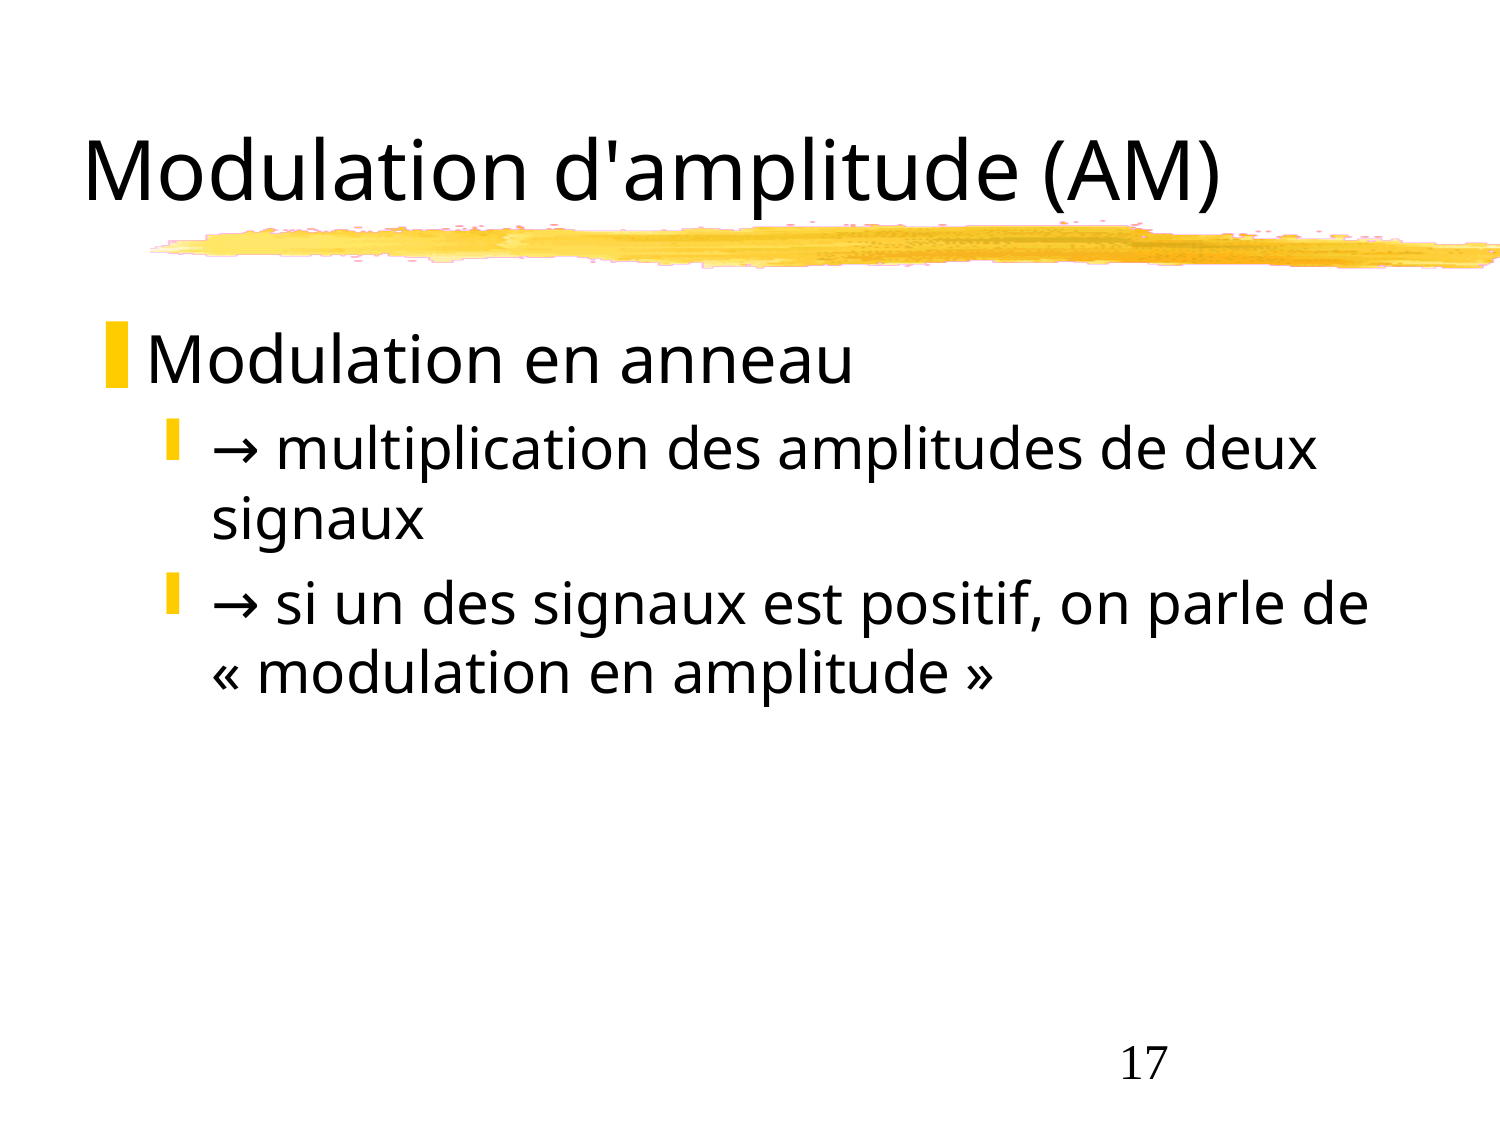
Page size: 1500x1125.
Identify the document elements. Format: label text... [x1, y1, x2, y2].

title Modulation d'amplitude (AM) [66, 8, 1447, 225]
list Modulation en anneau → multiplication des amplitudes de deux signaux → si un des signaux est positif, on parle de « modulation en amplitude » [74, 309, 1417, 994]
picture [150, 215, 1500, 279]
